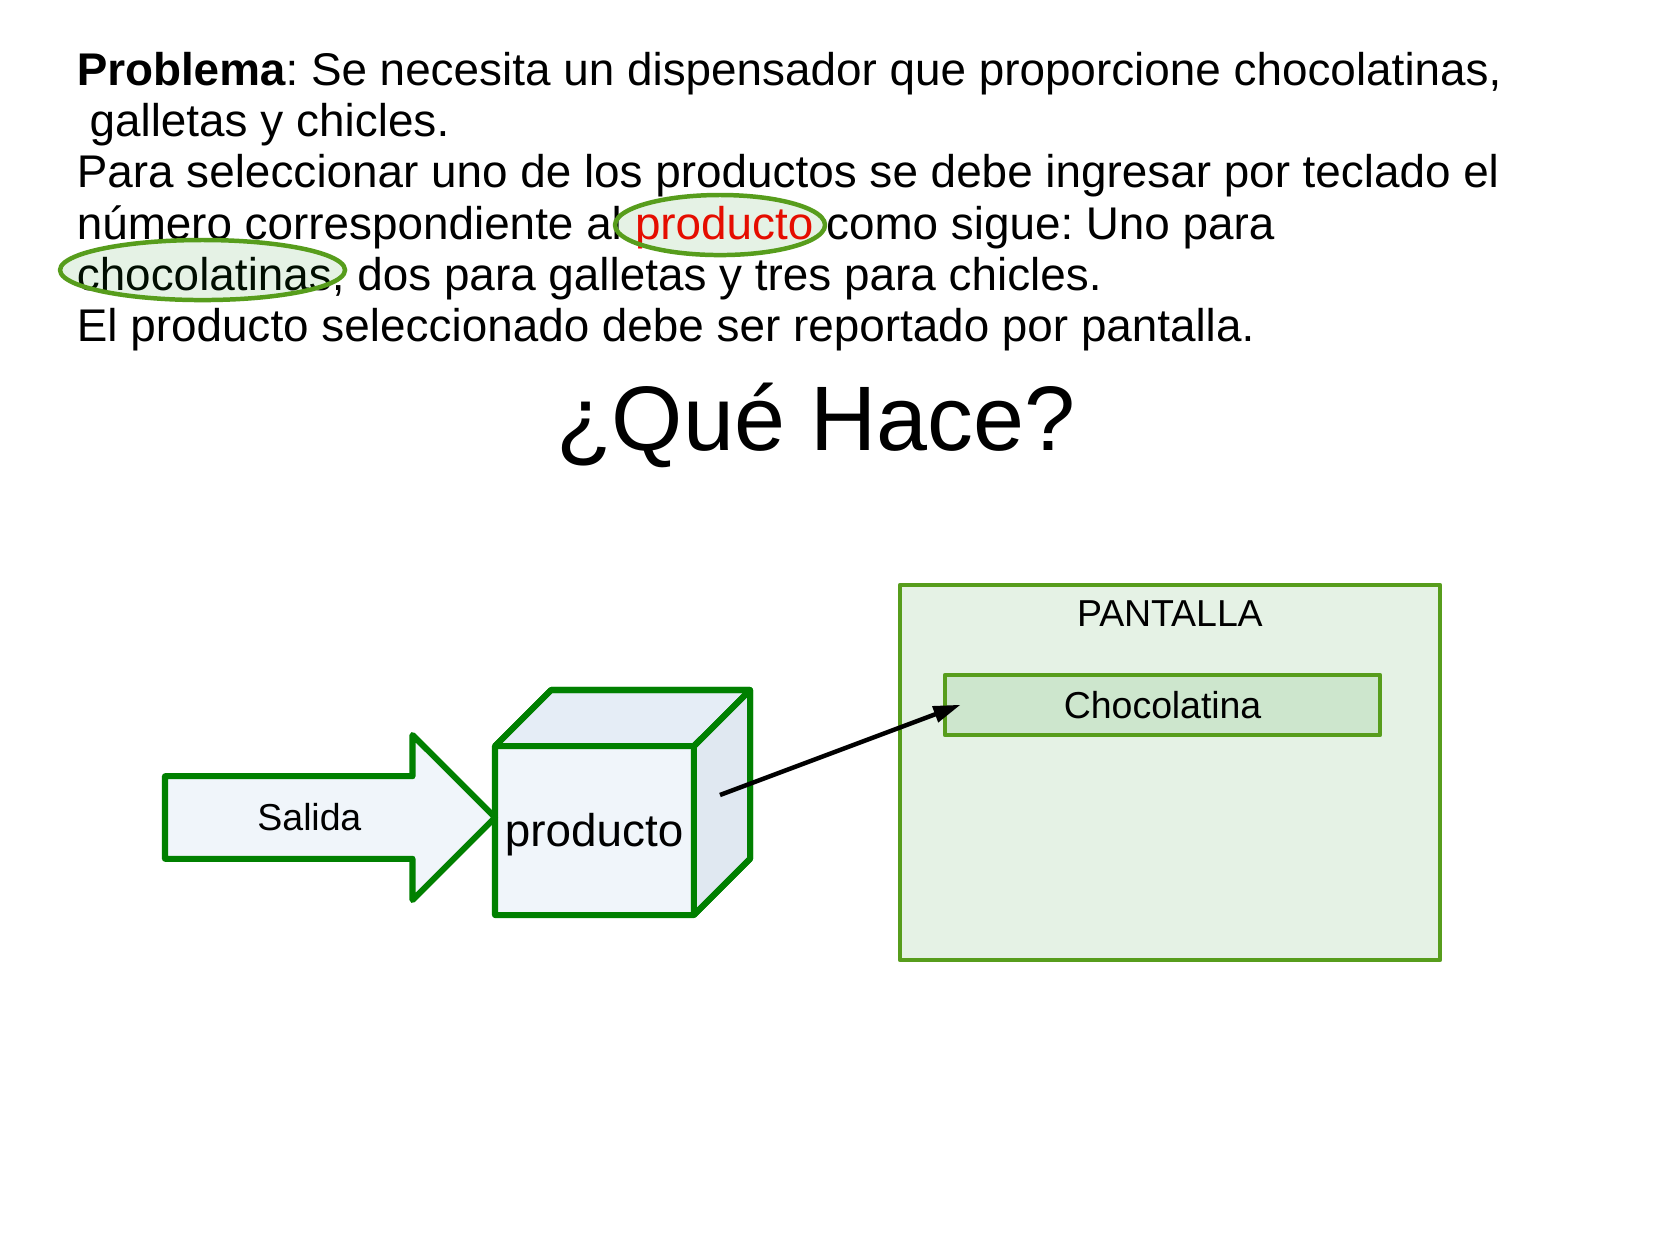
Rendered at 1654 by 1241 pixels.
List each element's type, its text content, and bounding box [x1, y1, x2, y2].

text_box Salida [165, 735, 495, 901]
text_box Chocolatina [945, 675, 1381, 736]
title ¿Qué Hace? [71, 315, 1561, 523]
title Condiciones [495, 690, 749, 747]
text_box [60, 240, 346, 301]
subtitle Problema: Se necesita un dispensador que proporcione chocolatinas, galletas y chicles. Para seleccionar uno de los productos se debe ingresar por teclado el número correspondiente al producto como sigue: Uno para chocolatinas, dos para galletas y tres para chicles. El producto seleccionado debe ser reportado por pantalla. [76, 43, 1510, 352]
text_box PANTALLA [900, 585, 1441, 961]
text_box [615, 195, 826, 256]
text_box producto [495, 747, 693, 916]
